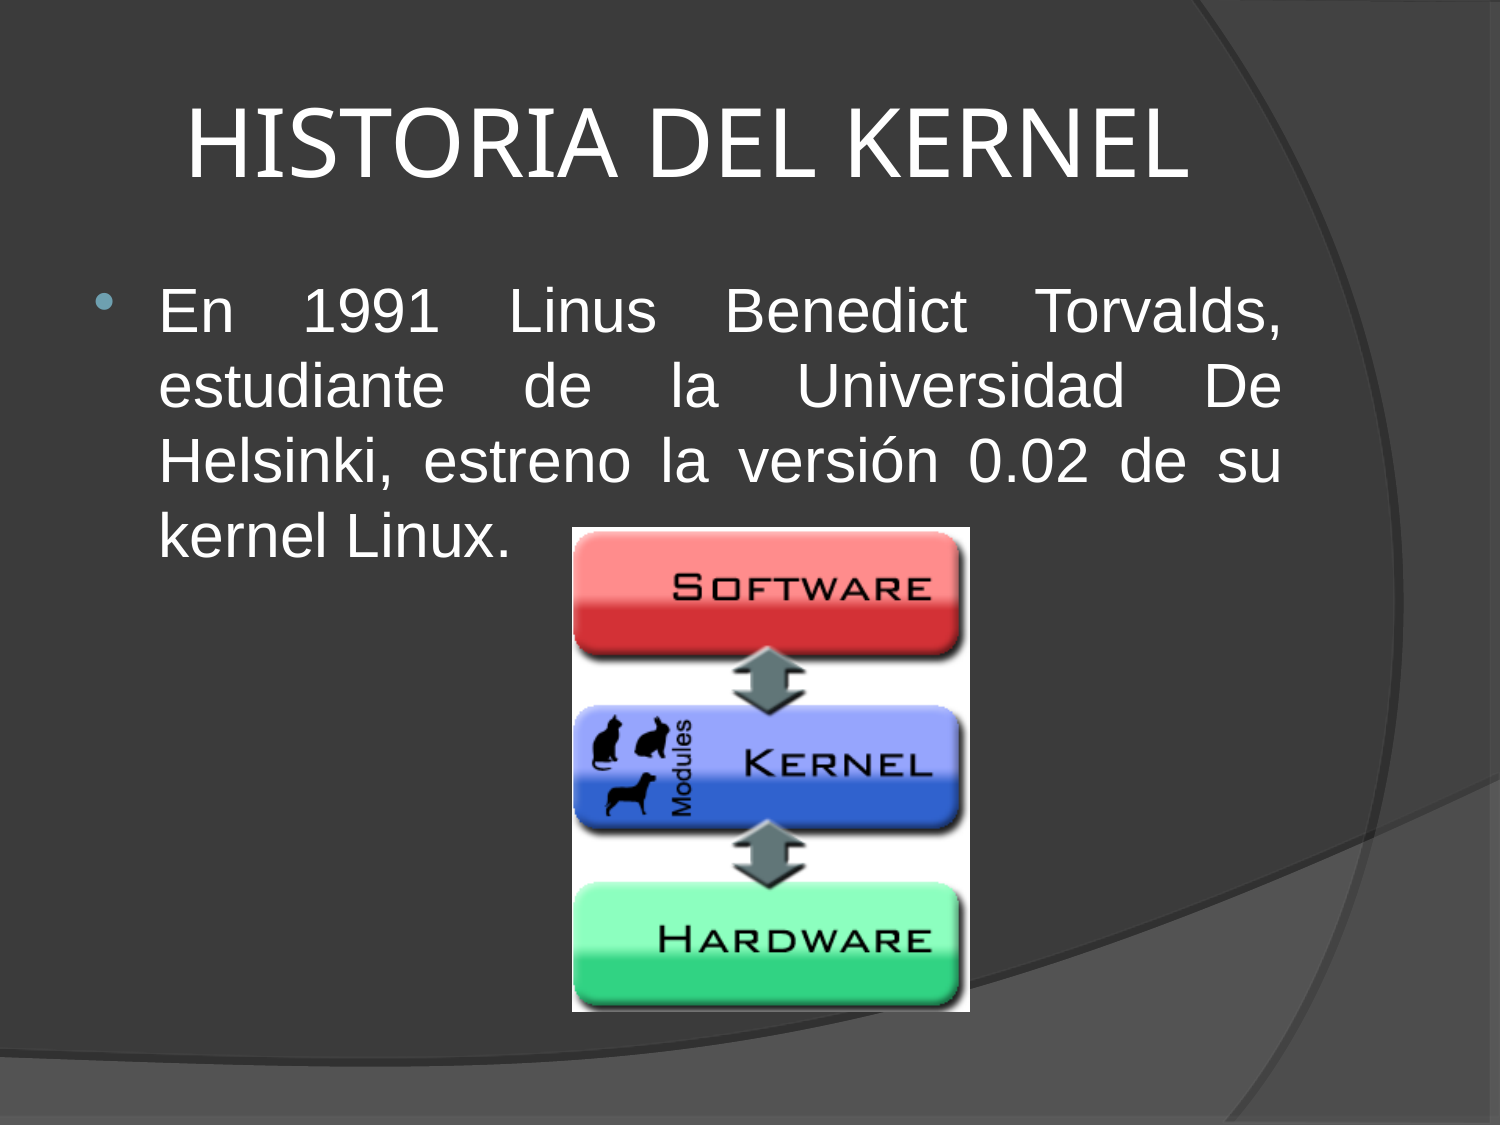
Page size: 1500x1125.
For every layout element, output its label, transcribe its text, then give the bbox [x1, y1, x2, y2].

title HISTORIA DEL KERNEL [75, 45, 1300, 233]
picture [572, 527, 970, 1012]
list En 1991 Linus Benedict Torvalds, estudiante de la Universidad De Helsinki, estreno la versión 0.02 de su kernel Linux. [75, 262, 1300, 1005]
